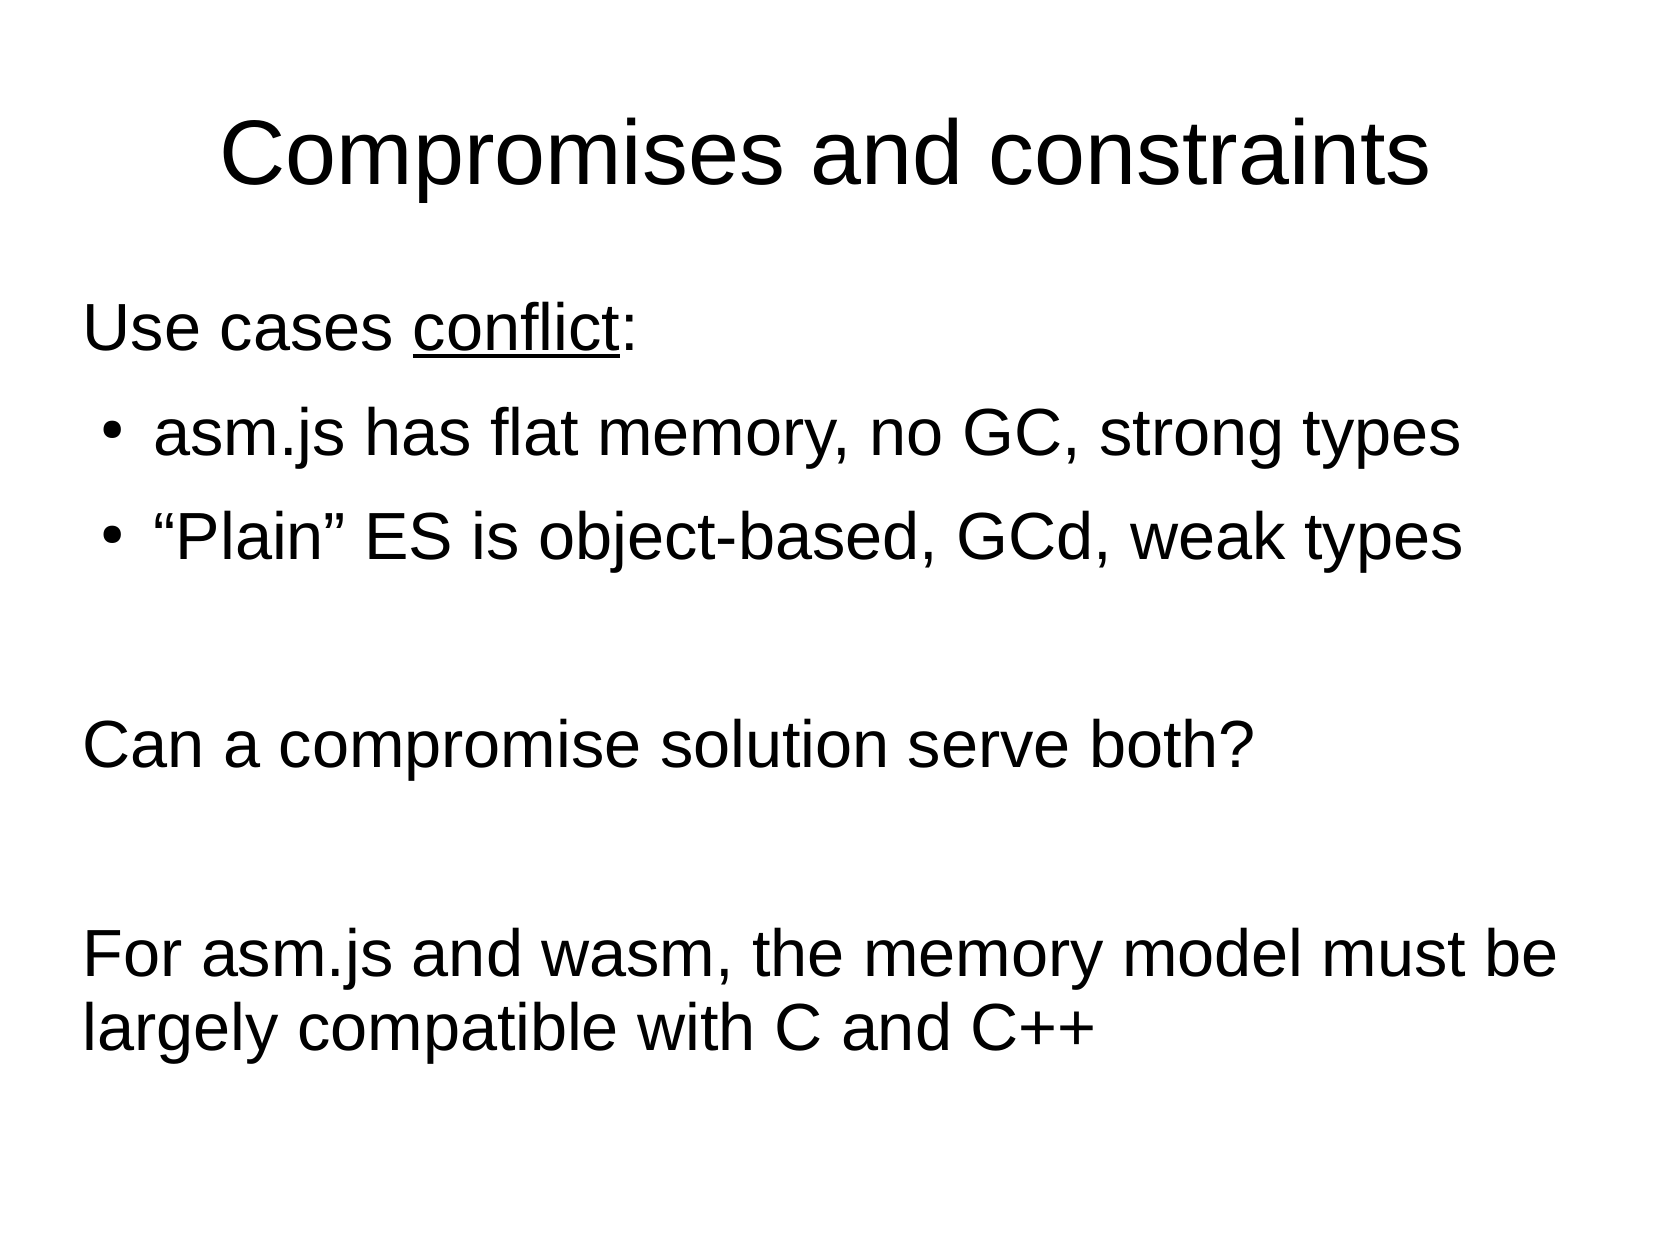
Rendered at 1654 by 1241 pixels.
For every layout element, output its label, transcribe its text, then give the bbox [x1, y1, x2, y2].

title Compromises and constraints [82, 49, 1571, 257]
list Use cases conflict: asm.js has flat memory, no GC, strong types “Plain” ES is object-based, GCd, weak types Can a compromise solution serve both? For asm.js and wasm, the memory model must be largely compatible with C and C++ [82, 290, 1571, 1064]
